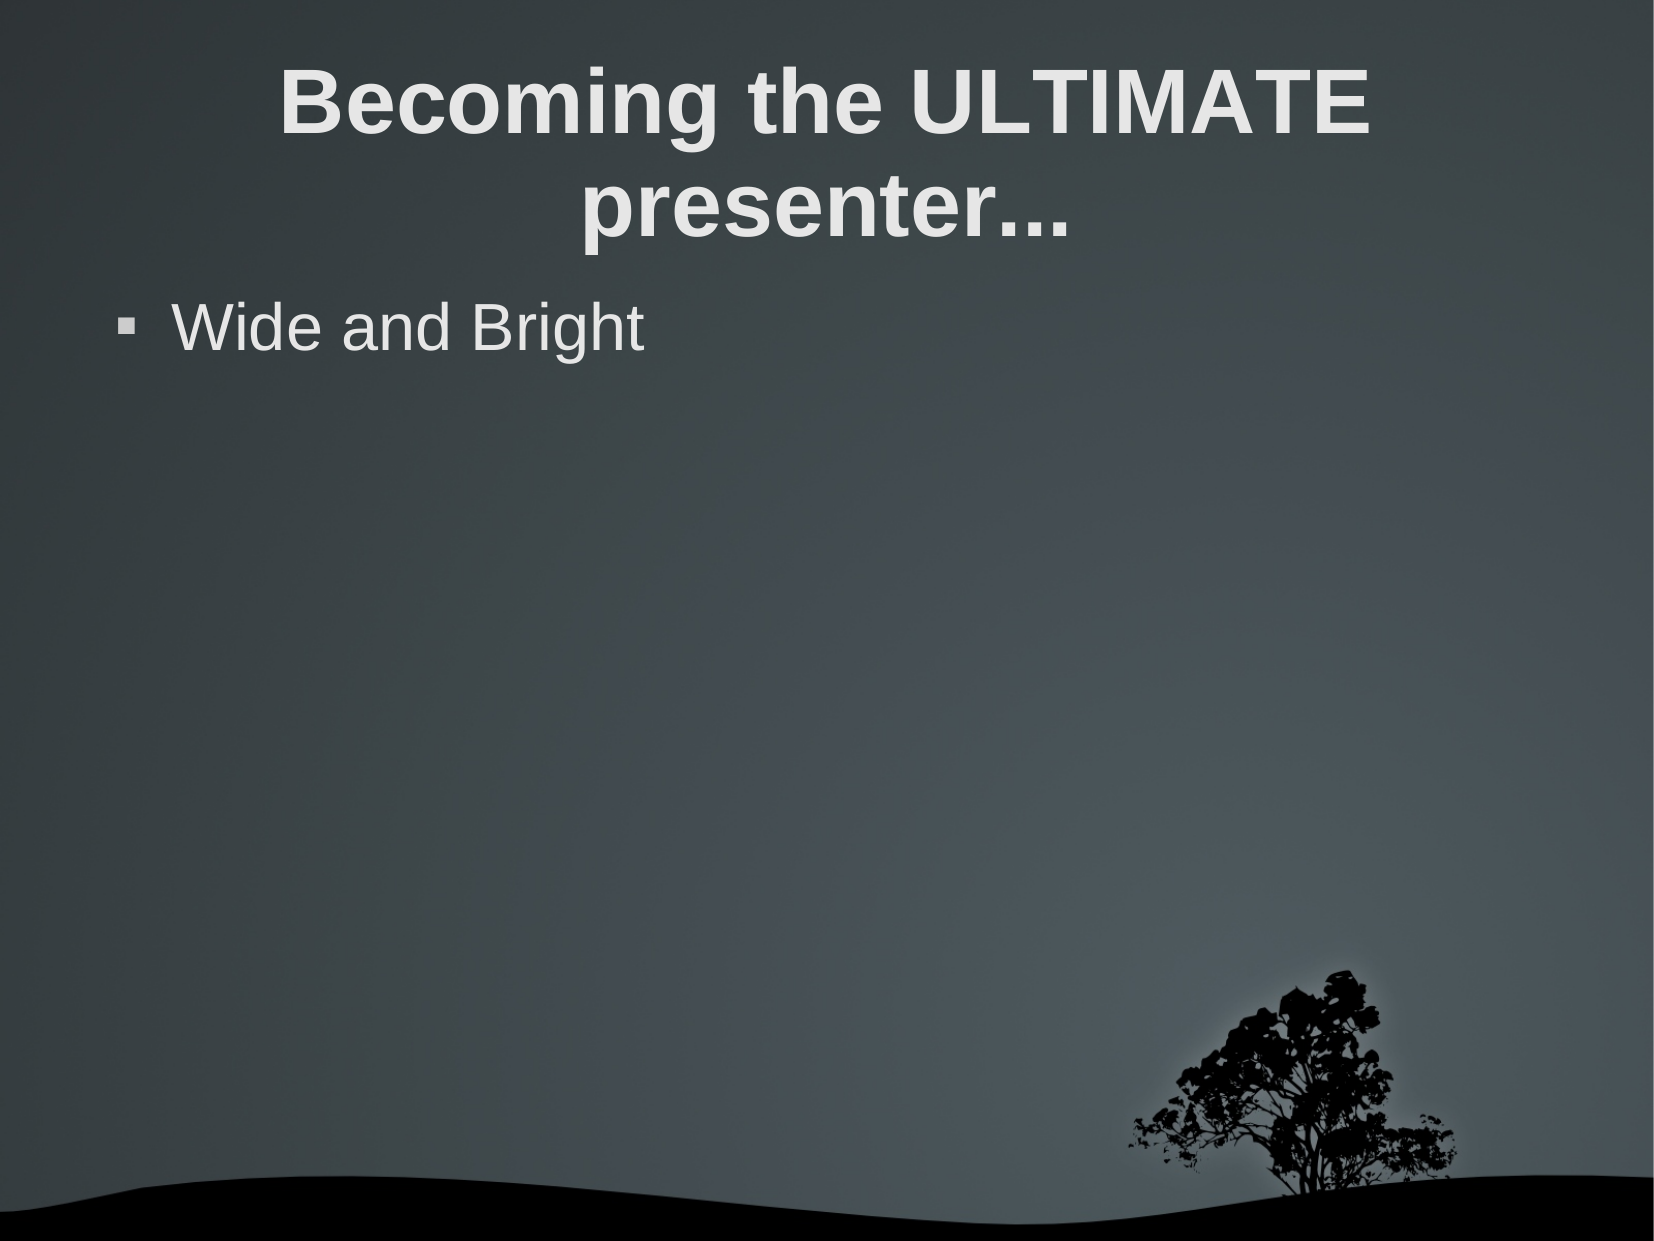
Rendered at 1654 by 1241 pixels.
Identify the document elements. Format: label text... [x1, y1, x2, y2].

title Becoming the ULTIMATE presenter... [82, 48, 1571, 258]
list Wide and Bright [82, 290, 1571, 1109]
picture [0, 0, 1654, 1241]
